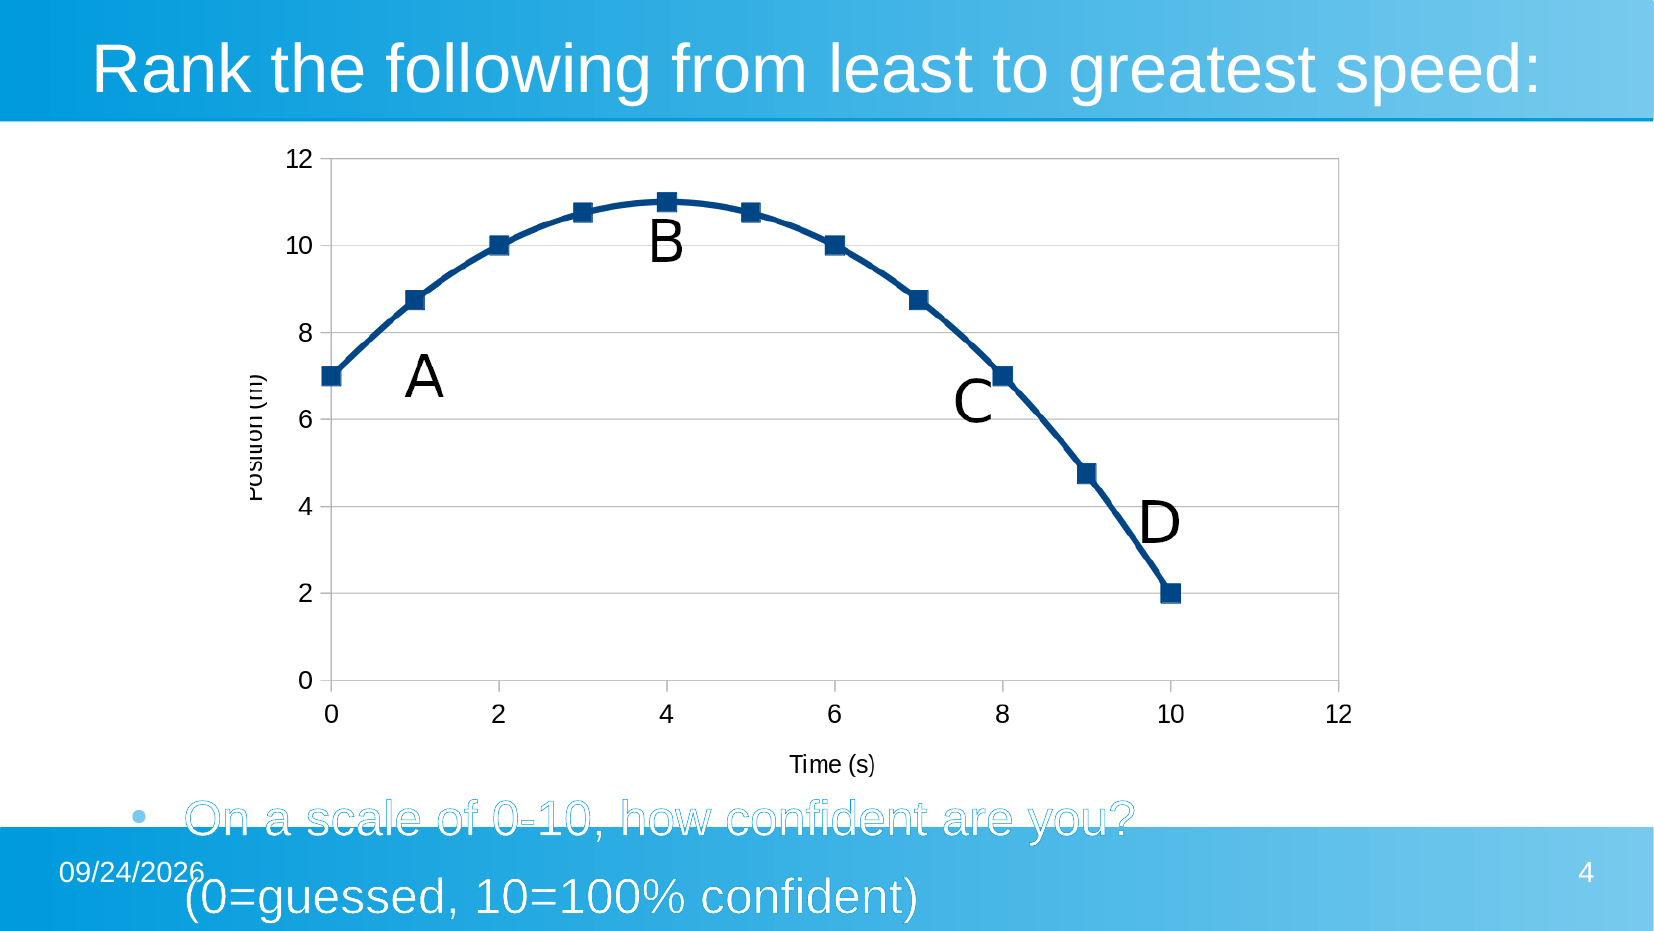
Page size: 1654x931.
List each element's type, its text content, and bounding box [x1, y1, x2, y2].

title Rank the following from least to greatest speed: [59, 29, 1595, 108]
list On a scale of 0-10, how confident are you? (0=guessed, 10=100% confident) [112, 712, 1648, 931]
picture [250, 149, 1351, 712]
